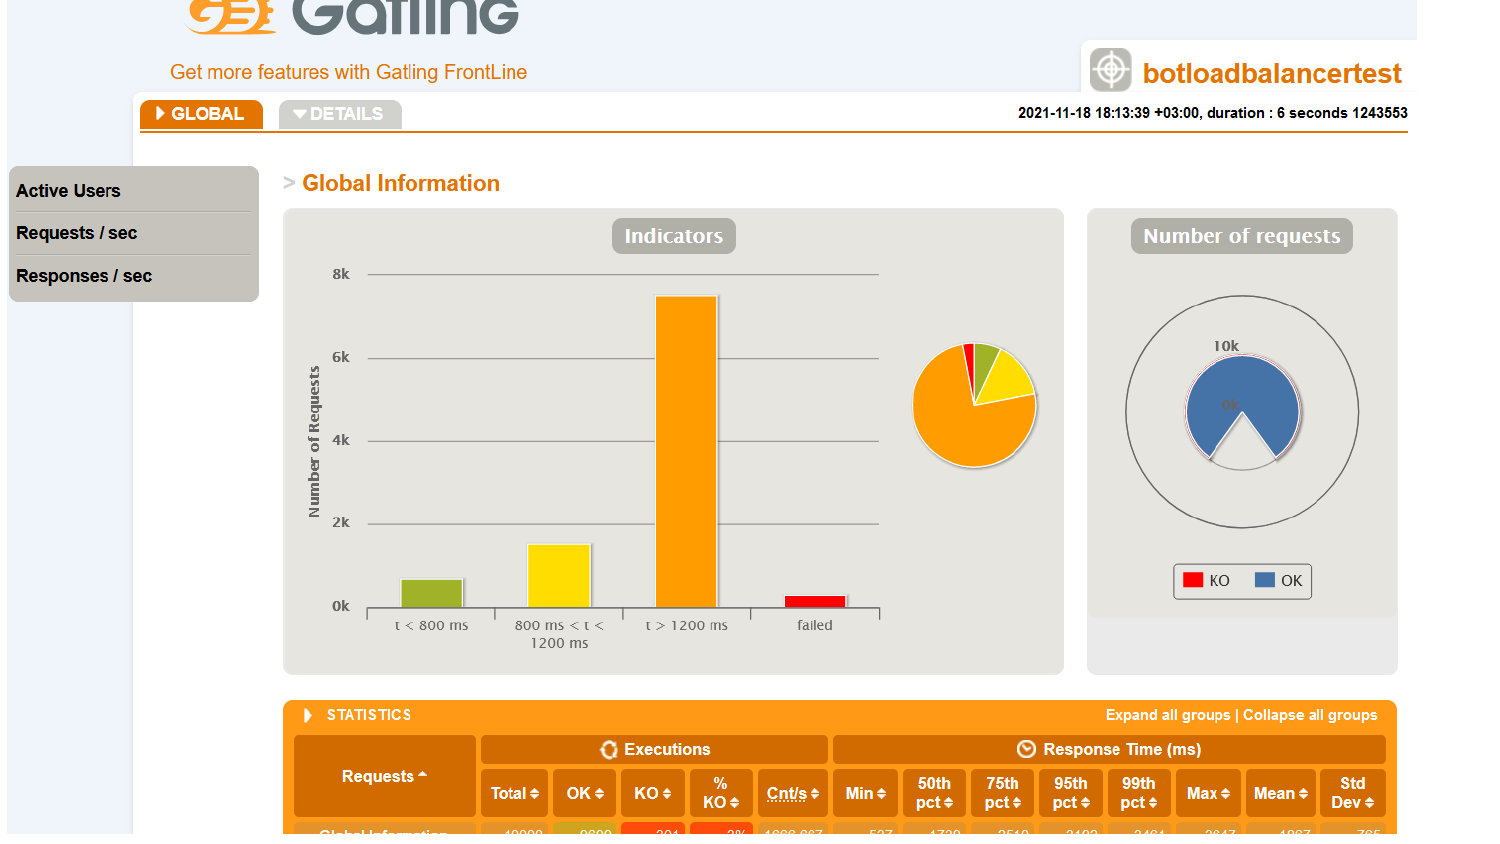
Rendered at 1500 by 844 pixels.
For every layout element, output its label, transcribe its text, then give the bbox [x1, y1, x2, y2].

title Пример автоматического отчёта [0, 17, 7, 112]
picture [7, 0, 1417, 834]
